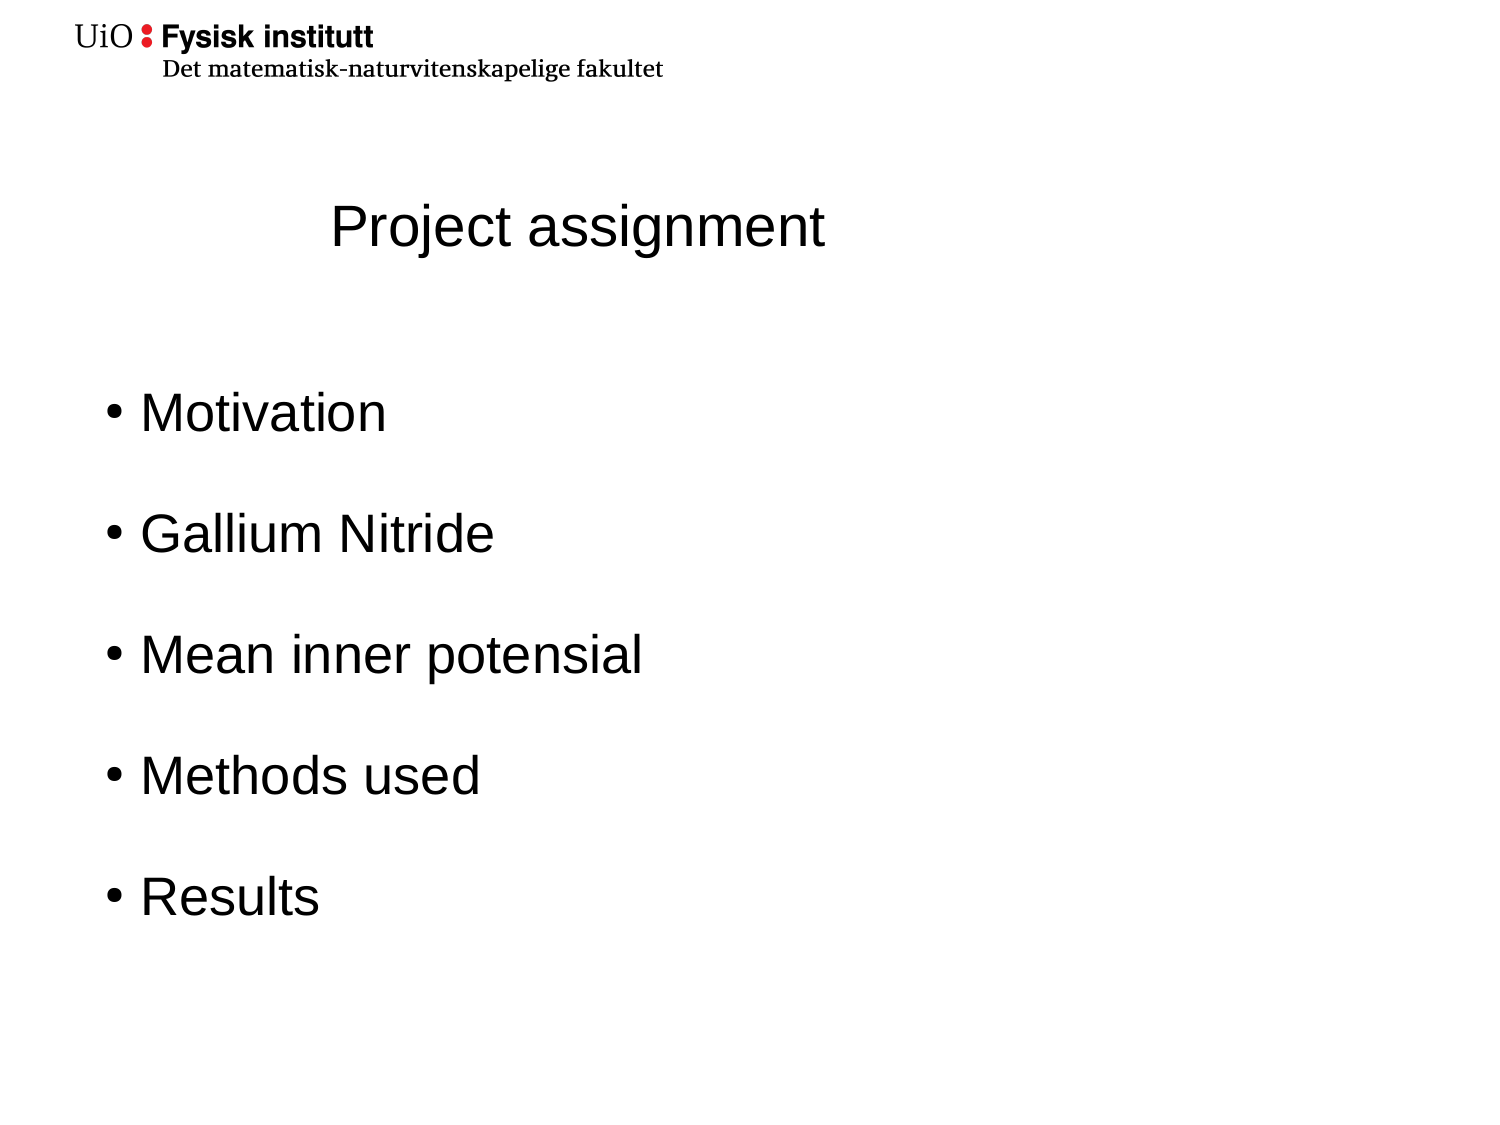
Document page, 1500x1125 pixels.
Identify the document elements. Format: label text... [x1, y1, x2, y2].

picture [75, 24, 663, 88]
title Project assignment [330, 122, 1096, 330]
text_box Motivation Gallium Nitride Mean inner potensial Methods used Results [90, 375, 856, 935]
